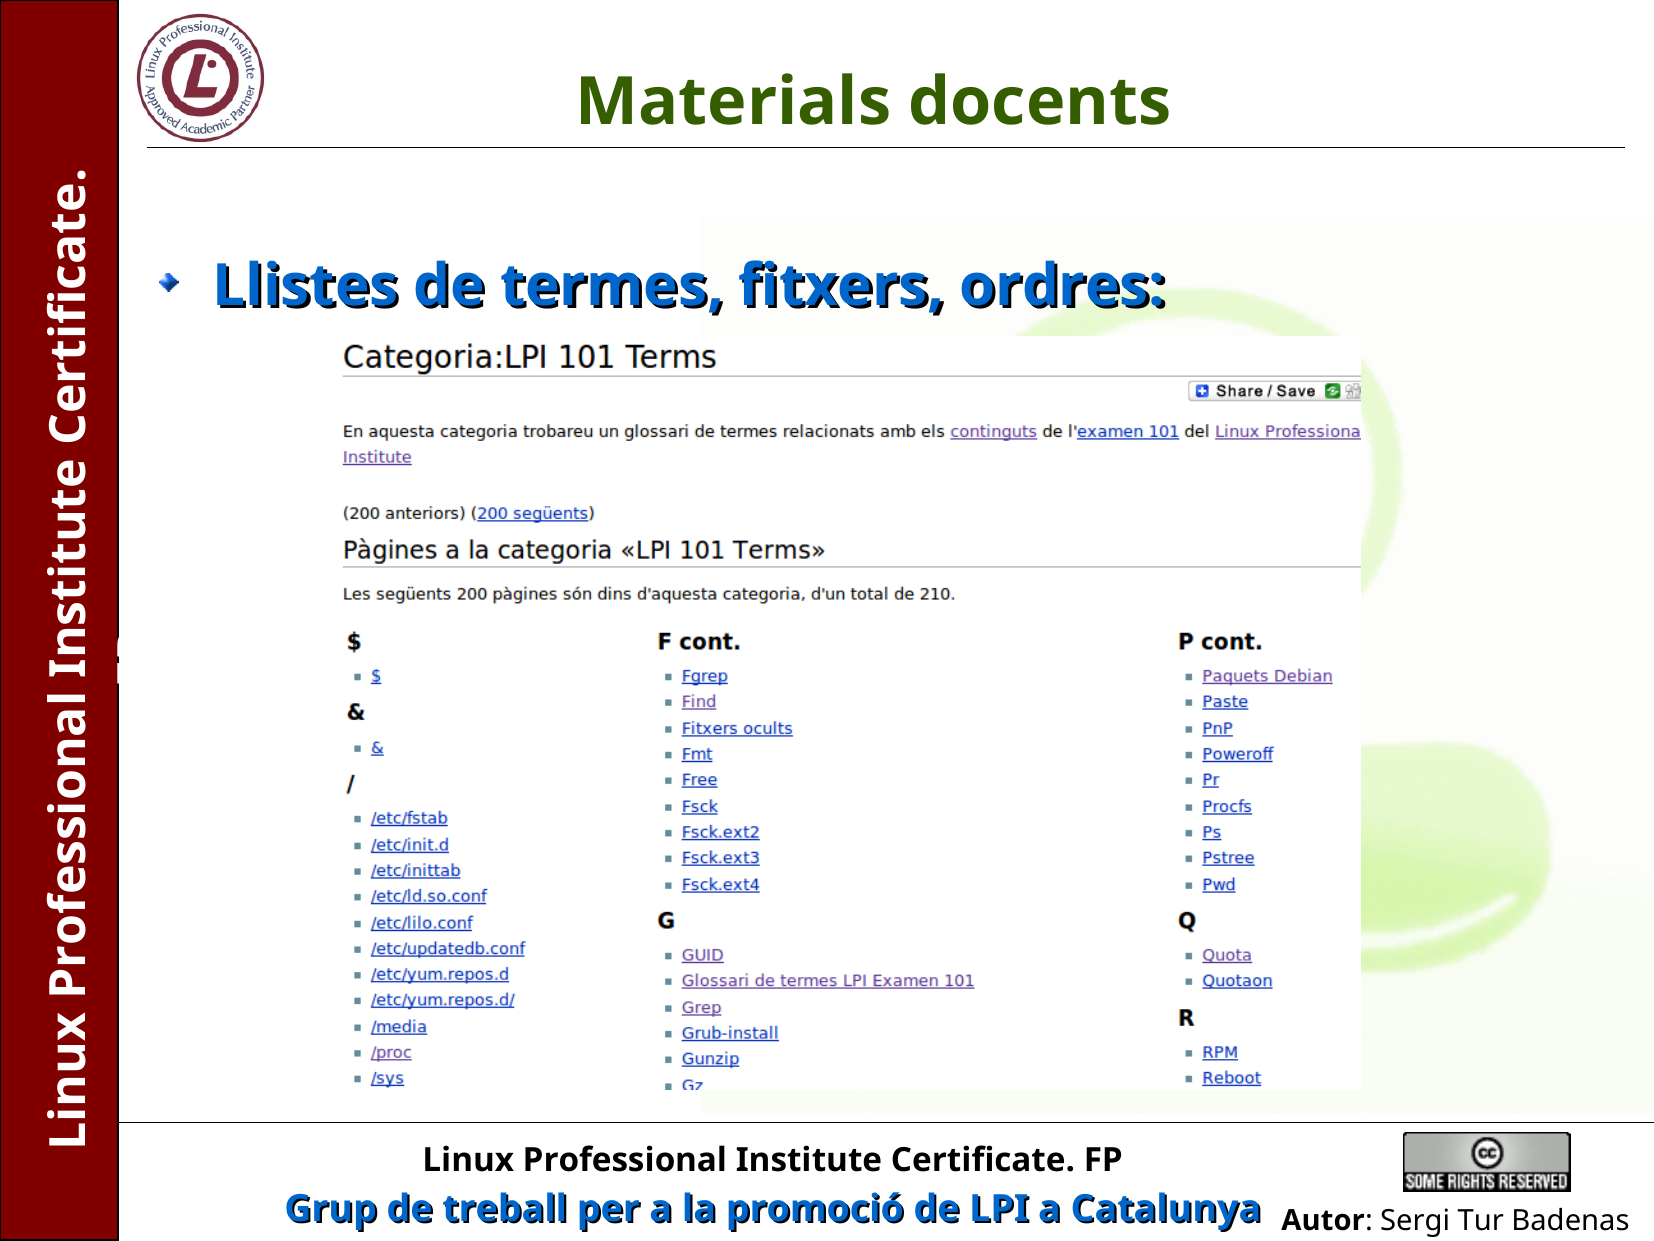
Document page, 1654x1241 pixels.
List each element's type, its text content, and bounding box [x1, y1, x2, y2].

picture [135, 12, 265, 55]
list Llistes de termes, fitxers, ordres: [141, 242, 1630, 1078]
picture [1403, 1132, 1571, 1192]
picture [334, 217, 1654, 1113]
title Materials docents [129, 55, 1619, 142]
